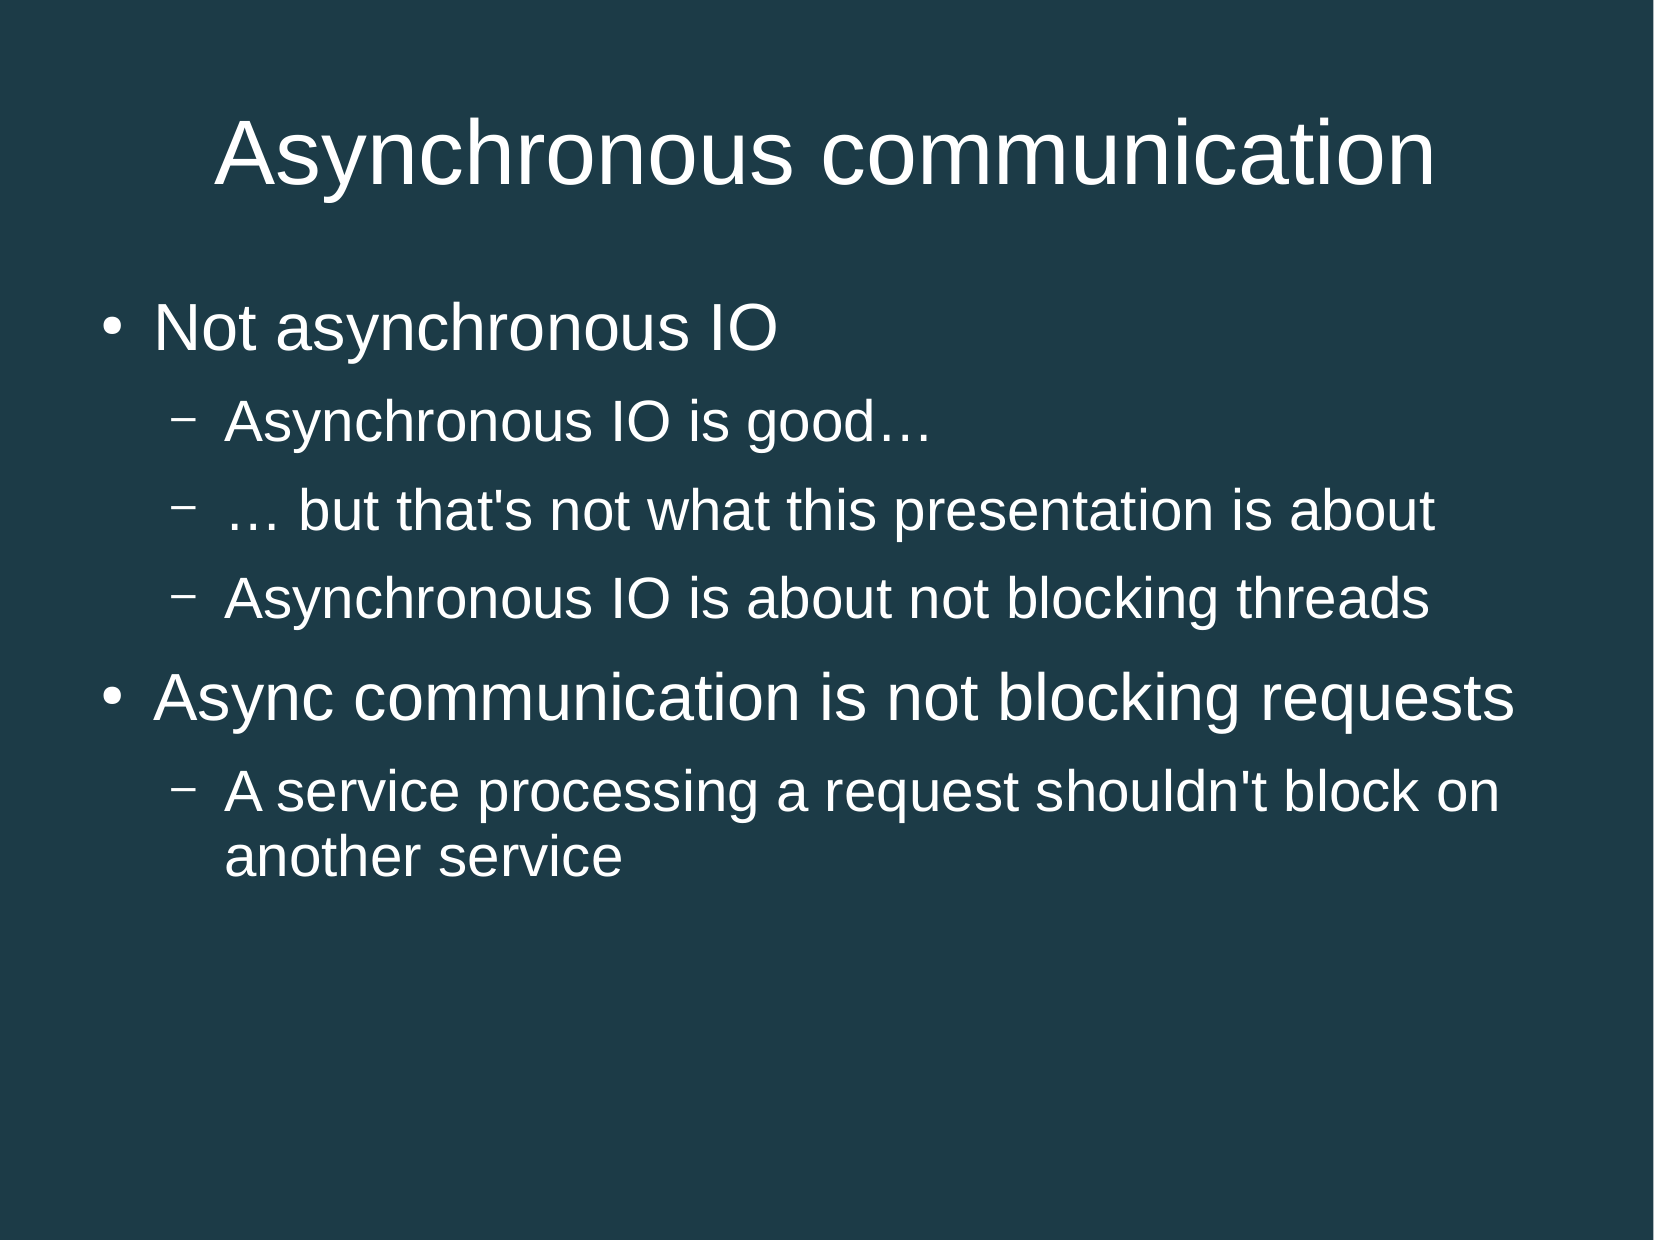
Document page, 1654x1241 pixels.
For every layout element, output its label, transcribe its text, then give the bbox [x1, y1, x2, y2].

title Asynchronous communication [82, 49, 1571, 257]
list Not asynchronous IO Asynchronous IO is good… … but that's not what this presentation is about Asynchronous IO is about not blocking threads Async communication is not blocking requests A service processing a request shouldn't block on another service [82, 290, 1571, 1010]
